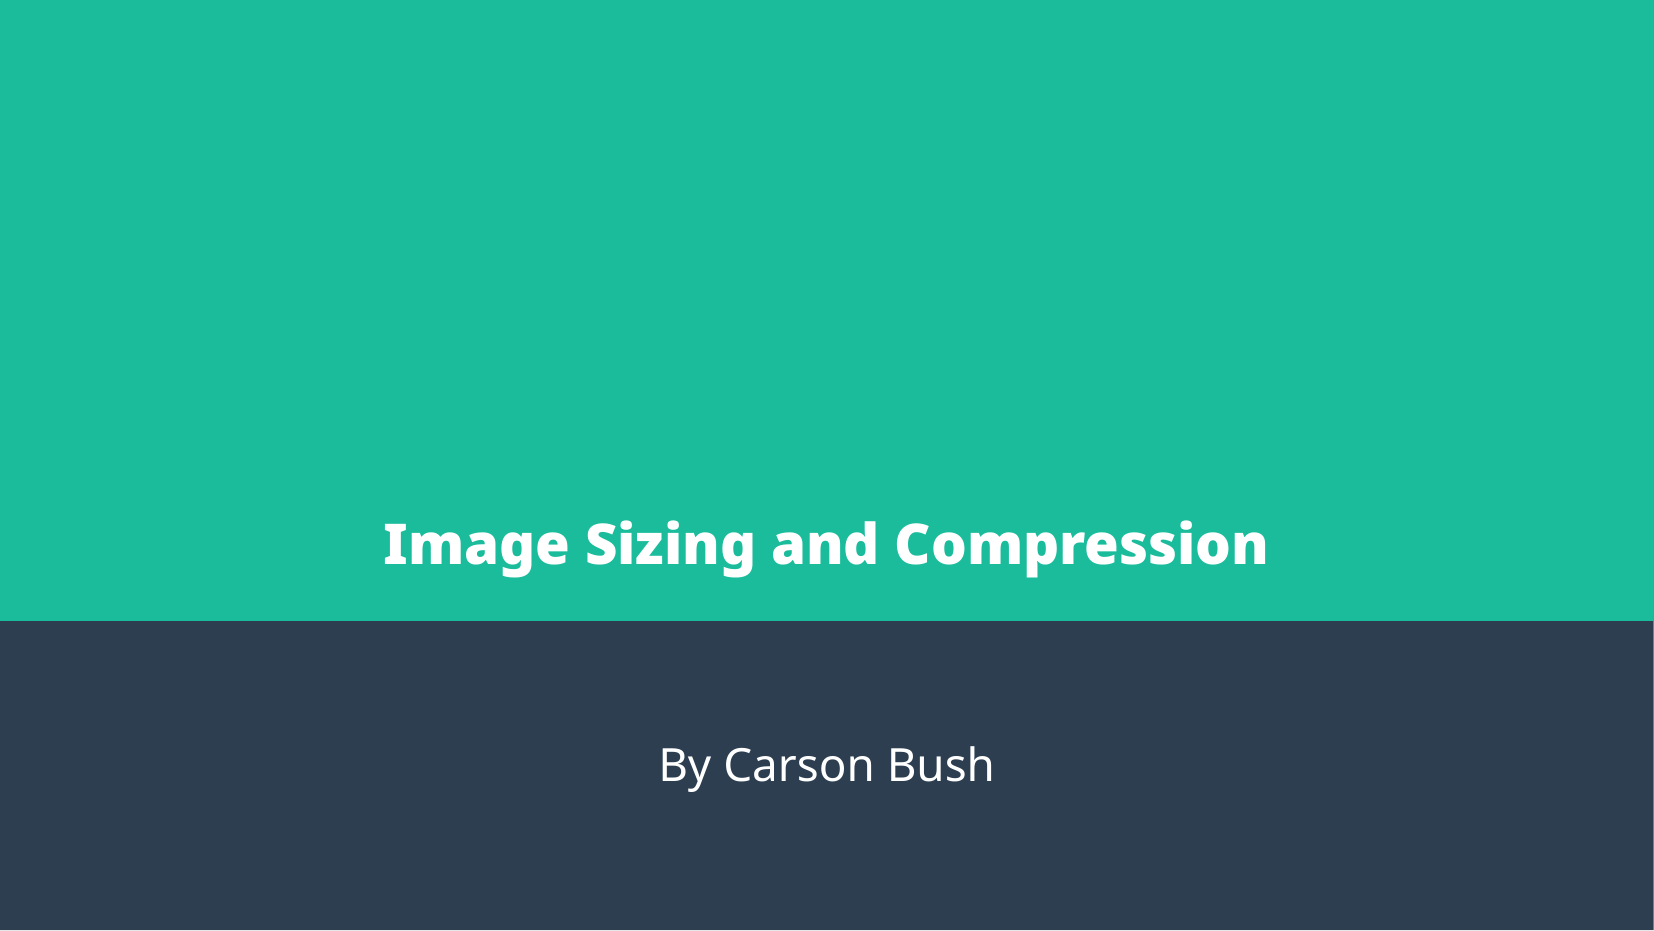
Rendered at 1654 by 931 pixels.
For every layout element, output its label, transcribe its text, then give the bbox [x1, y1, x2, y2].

title Image Sizing and Compression [59, 465, 1595, 583]
subtitle By Carson Bush [59, 642, 1595, 886]
